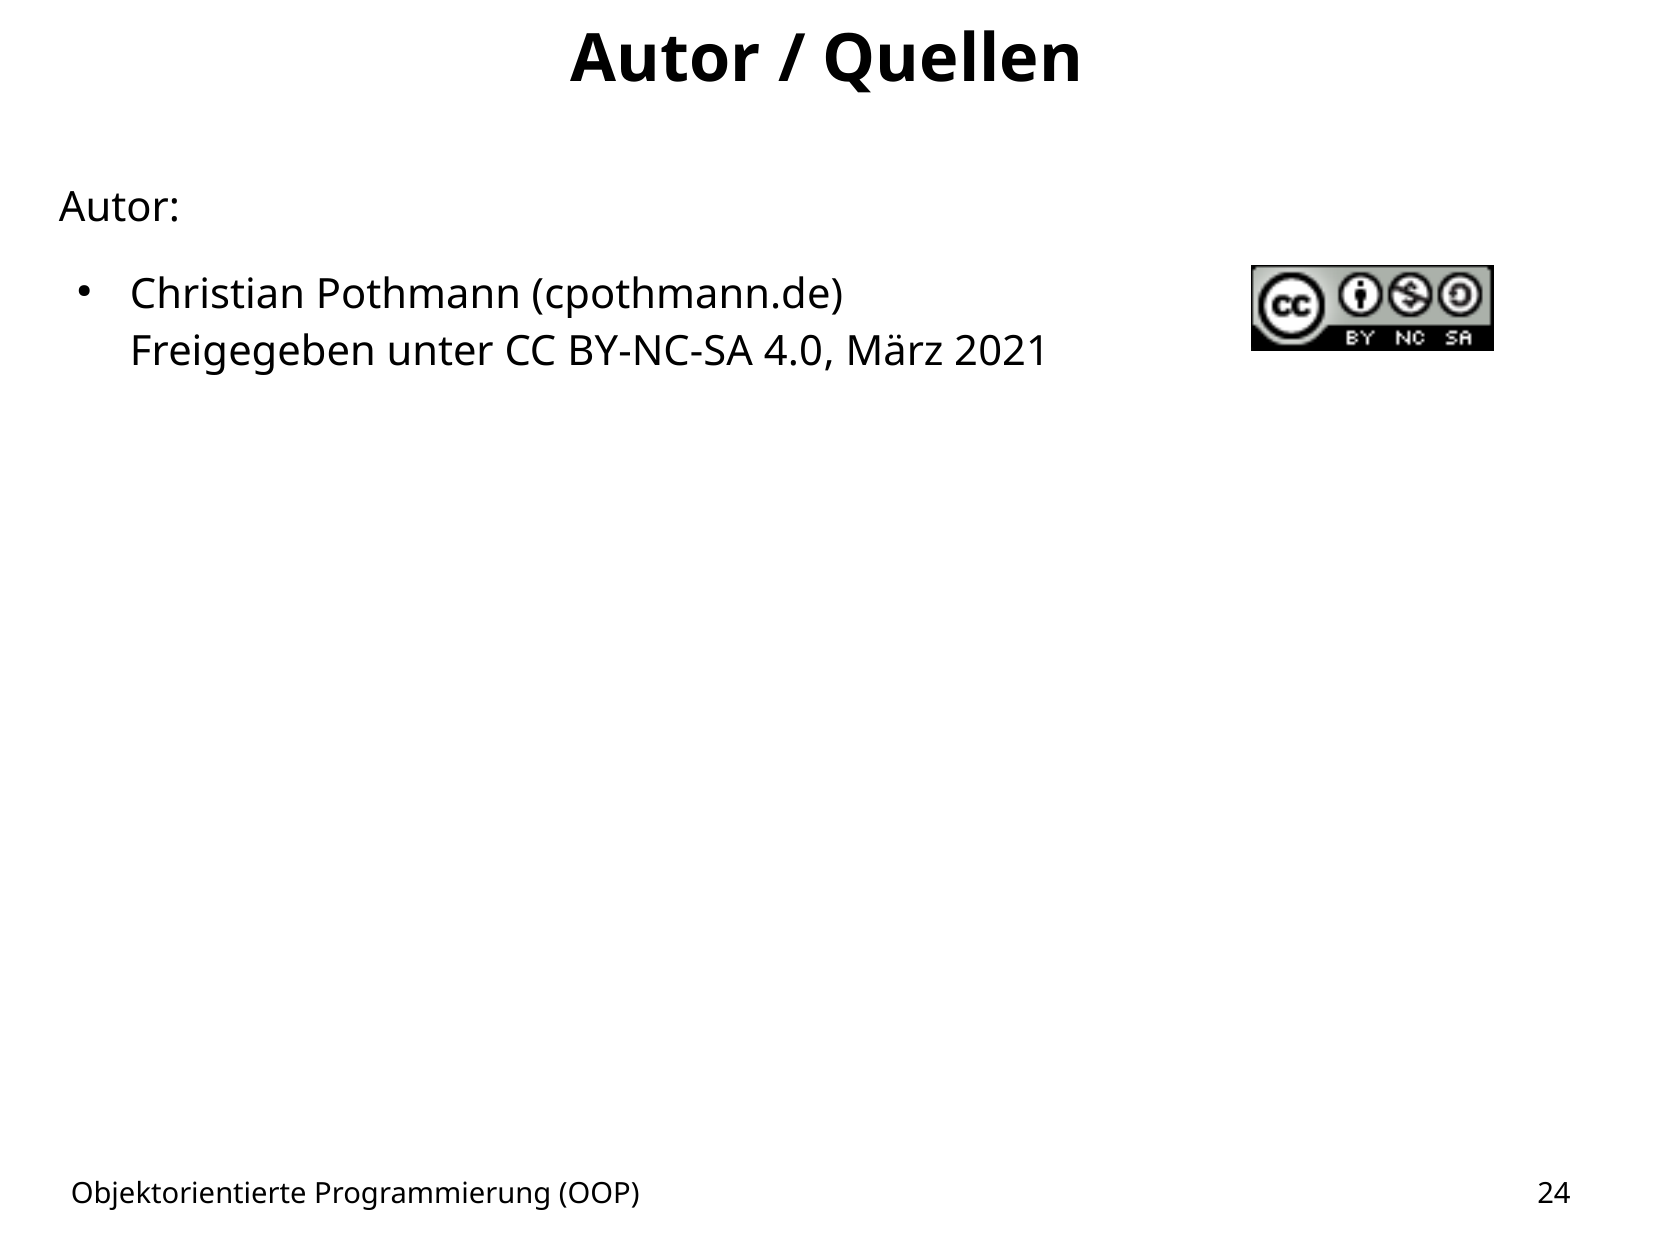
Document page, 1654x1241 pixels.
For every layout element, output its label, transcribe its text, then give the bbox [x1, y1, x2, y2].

picture [1251, 265, 1494, 351]
title Autor / Quellen [0, 5, 1654, 107]
list Autor: Christian Pothmann (cpothmann.de) Freigegeben unter CC BY-NC-SA 4.0, März 2021 [59, 177, 1583, 1146]
